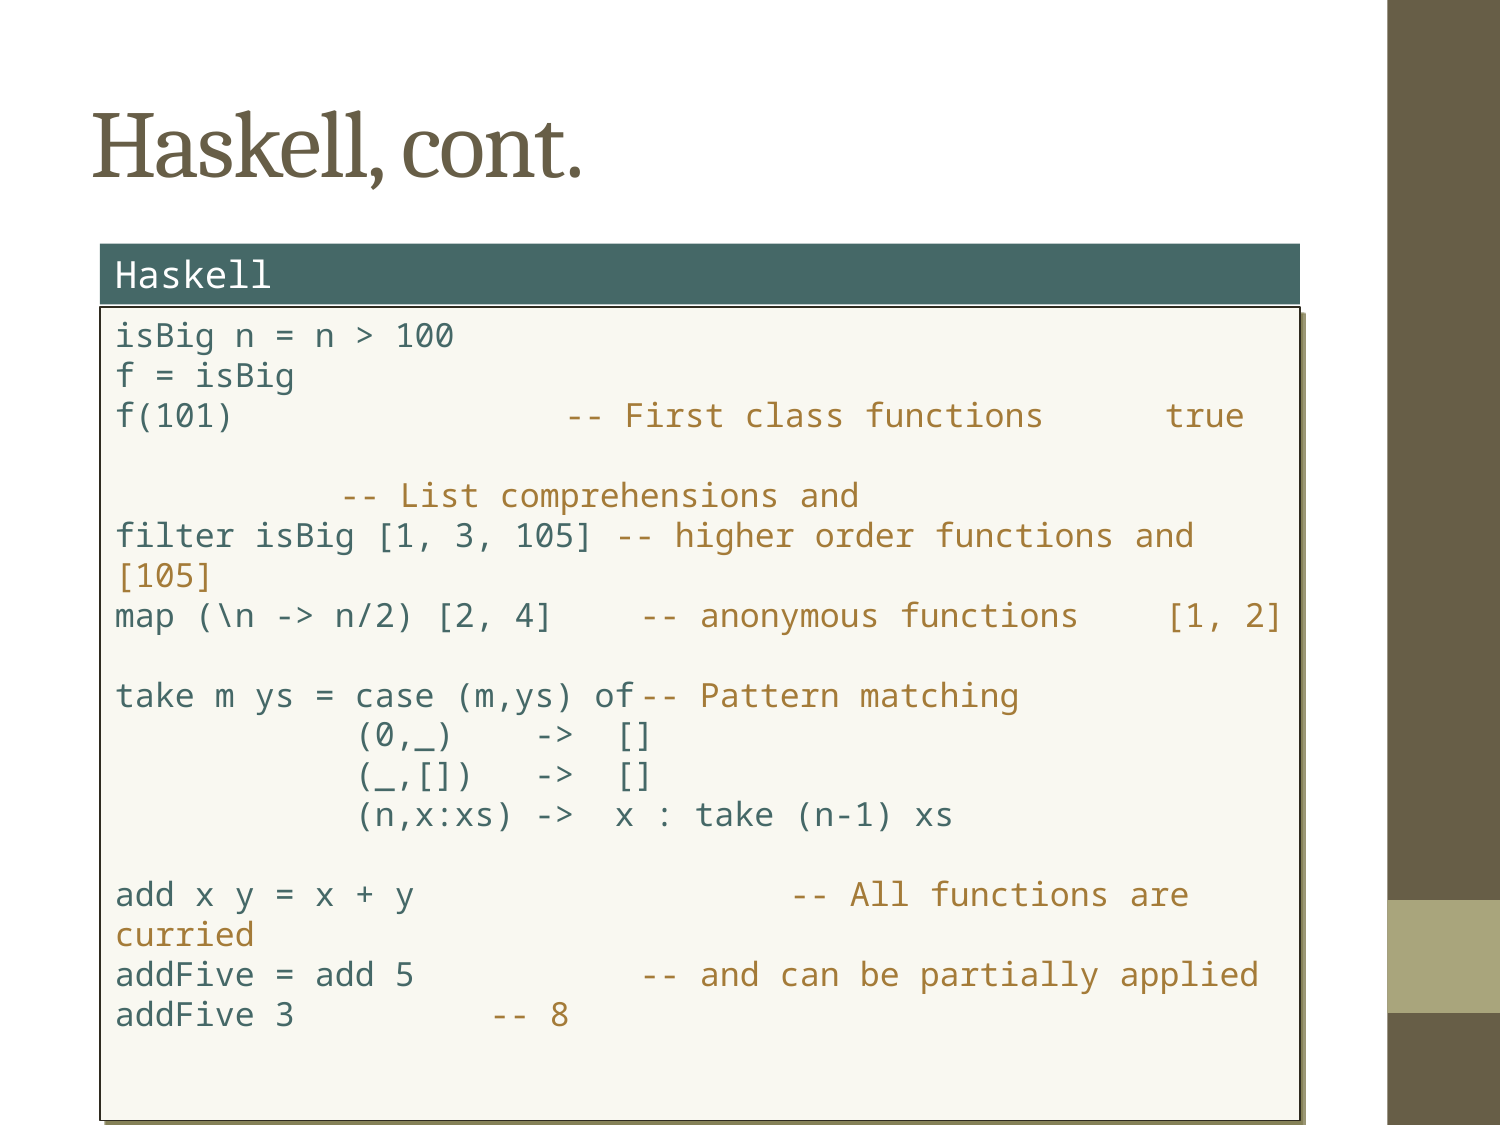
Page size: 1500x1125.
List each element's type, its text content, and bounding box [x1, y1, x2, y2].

title Haskell, cont. [75, 45, 1326, 233]
text_box Haskell [99, 243, 1300, 305]
text_box isBig n = n > 100 f = isBig f(101) -- First class functions true -- List comprehensions and filter isBig [1, 3, 105] -- higher order functions and [105] map (\n -> n/2) [2, 4] -- anonymous functions [1, 2] take m ys = case (m,ys) of -- Pattern matching (0,_) -> [] (_,[]) -> [] (n,x:xs) -> x : take (n-1) xs add x y = x + y -- All functions are curried addFive = add 5 -- and can be partially applied addFive 3 -- 8 [99, 306, 1300, 1009]
